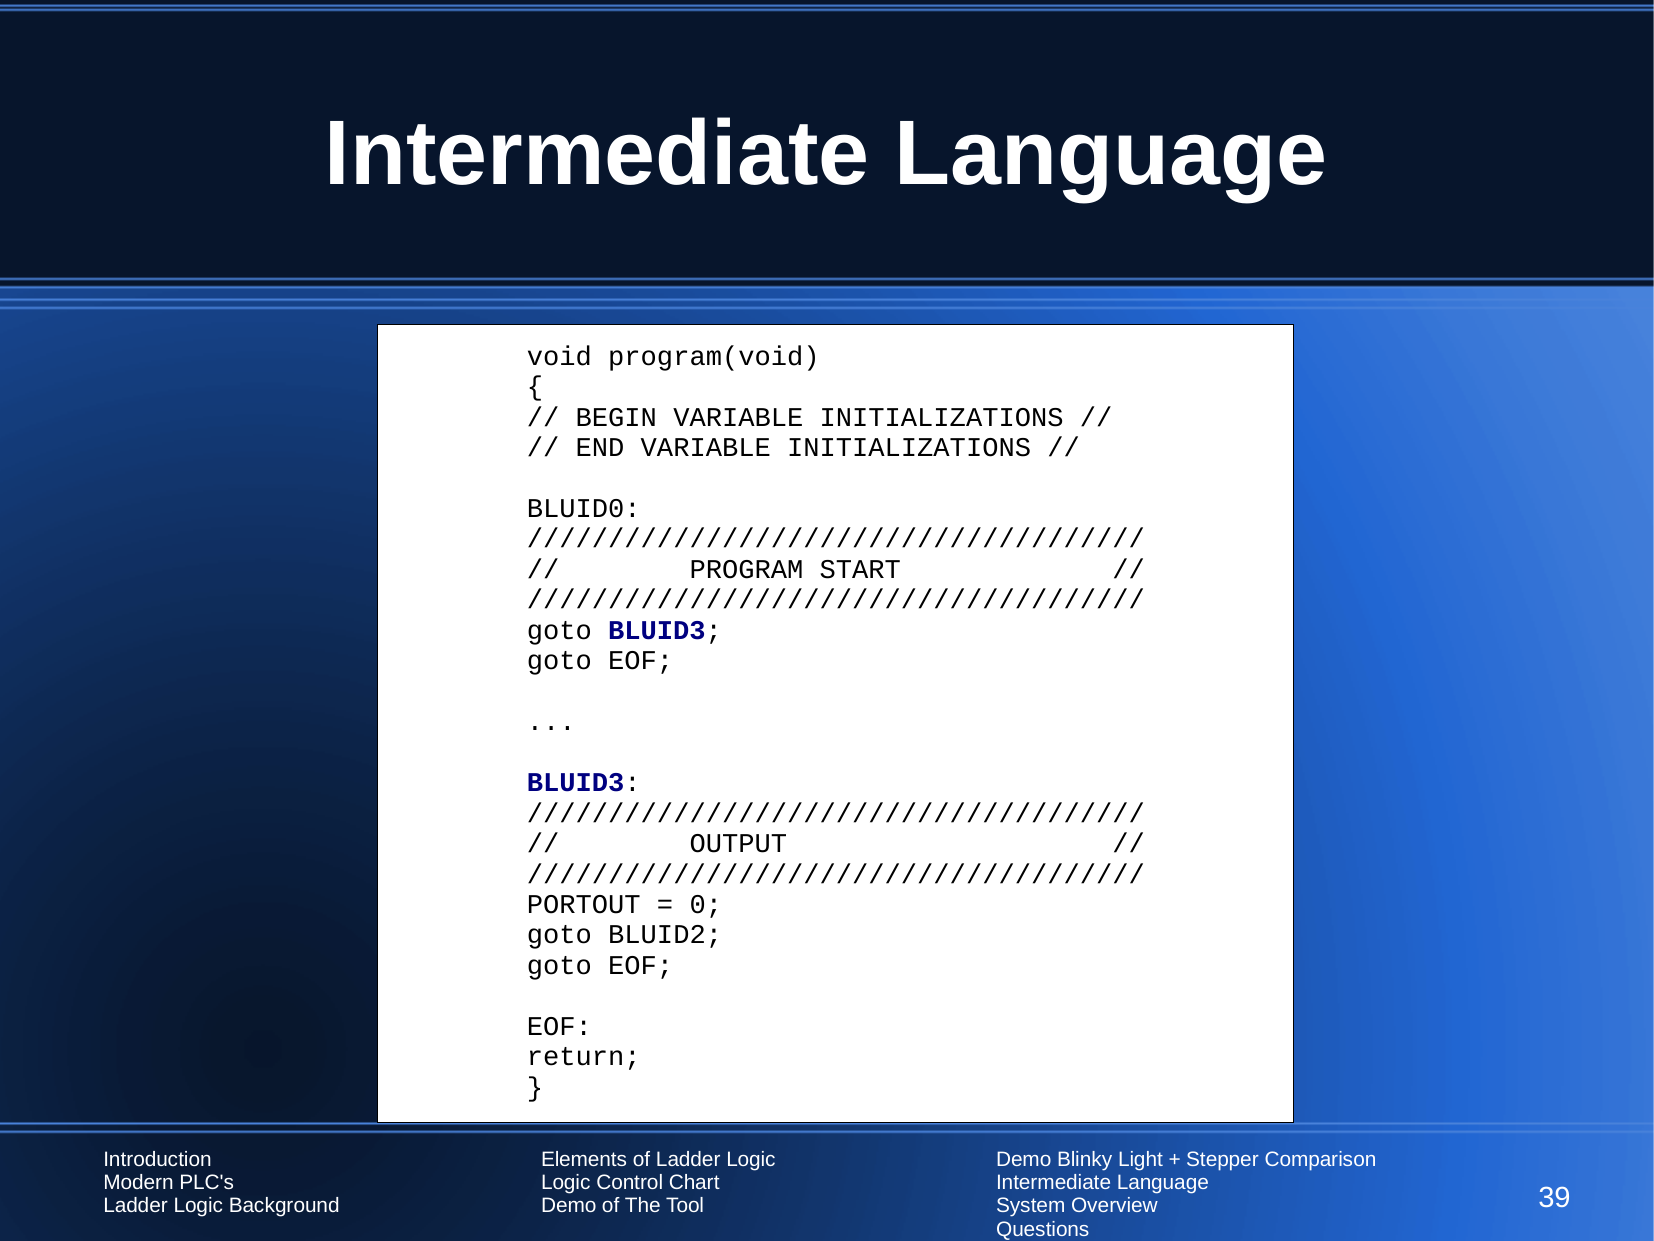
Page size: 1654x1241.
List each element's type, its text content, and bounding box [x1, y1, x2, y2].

title Intermediate Language [82, 56, 1571, 250]
text_box void program(void) { // BEGIN VARIABLE INITIALIZATIONS // // END VARIABLE INITIALIZATIONS // BLUID0: ////////////////////////////////////// // PROGRAM START // ////////////////////////////////////// goto BLUID3; goto EOF; ... BLUID3: ////////////////////////////////////// // OUTPUT // ////////////////////////////////////// PORTOUT = 0; goto BLUID2; goto EOF; EOF: return; } [377, 324, 1294, 1123]
picture [0, 0, 1654, 1241]
